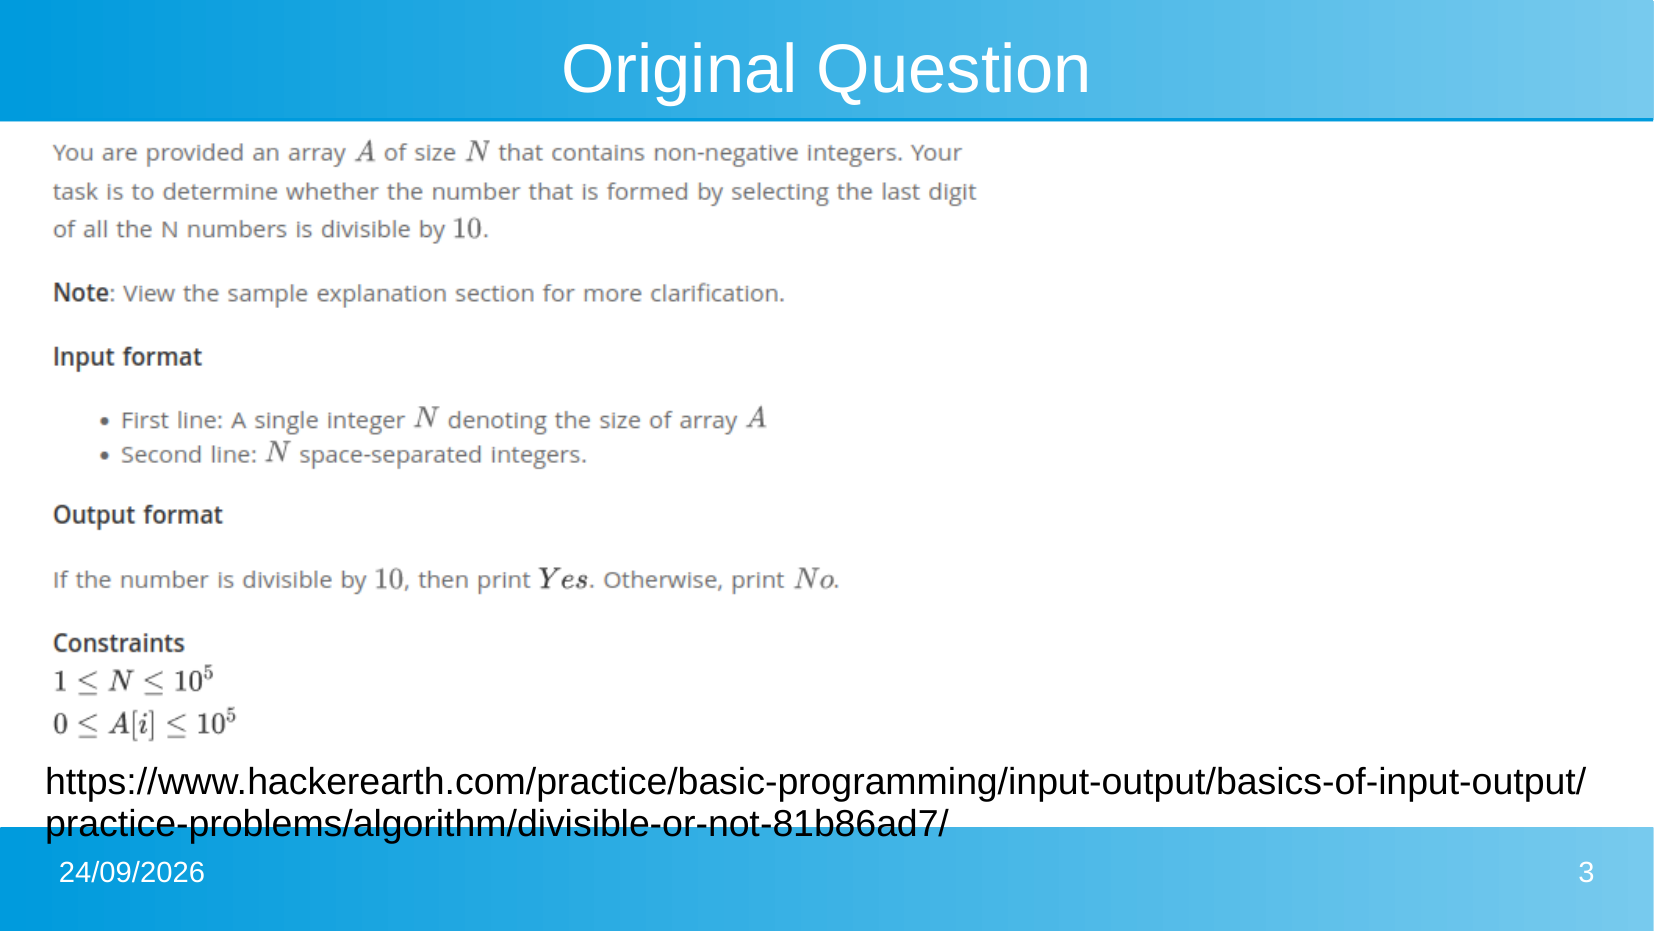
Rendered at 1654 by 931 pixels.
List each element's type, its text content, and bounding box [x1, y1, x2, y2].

title Original Question [59, 29, 1595, 108]
picture [30, 128, 1000, 753]
text_box https://www.hackerearth.com/practice/basic-programming/input-output/basics-of-input-output/practice-problems/algorithm/divisible-or-not-81b86ad7/ [30, 753, 1625, 853]
